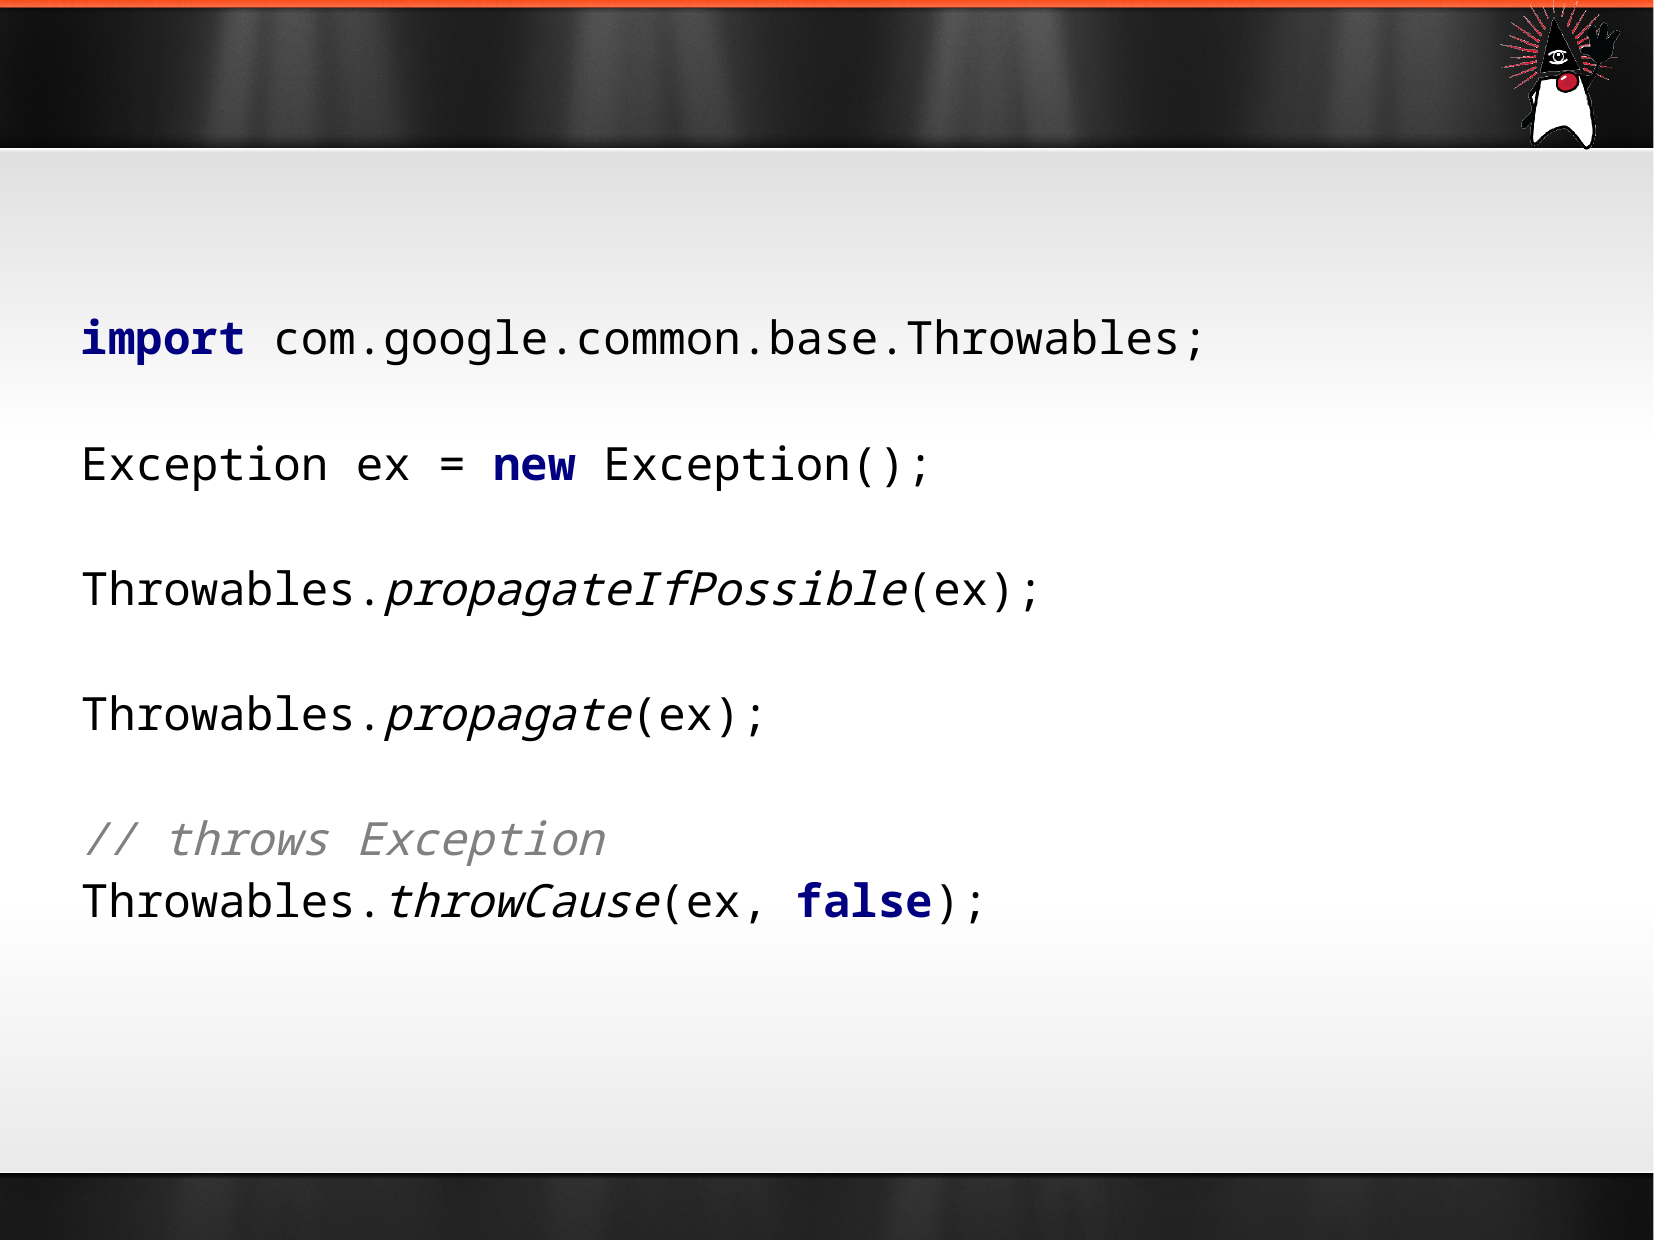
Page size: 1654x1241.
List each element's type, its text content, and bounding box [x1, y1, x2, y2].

picture [0, 0, 1654, 1240]
text_box import com.google.common.base.Throwables; Exception ex = new Exception(); Throwables.propagateIfPossible(ex); Throwables.propagate(ex); // throws Exception Throwables.throwCause(ex, false); [80, 305, 1654, 1125]
